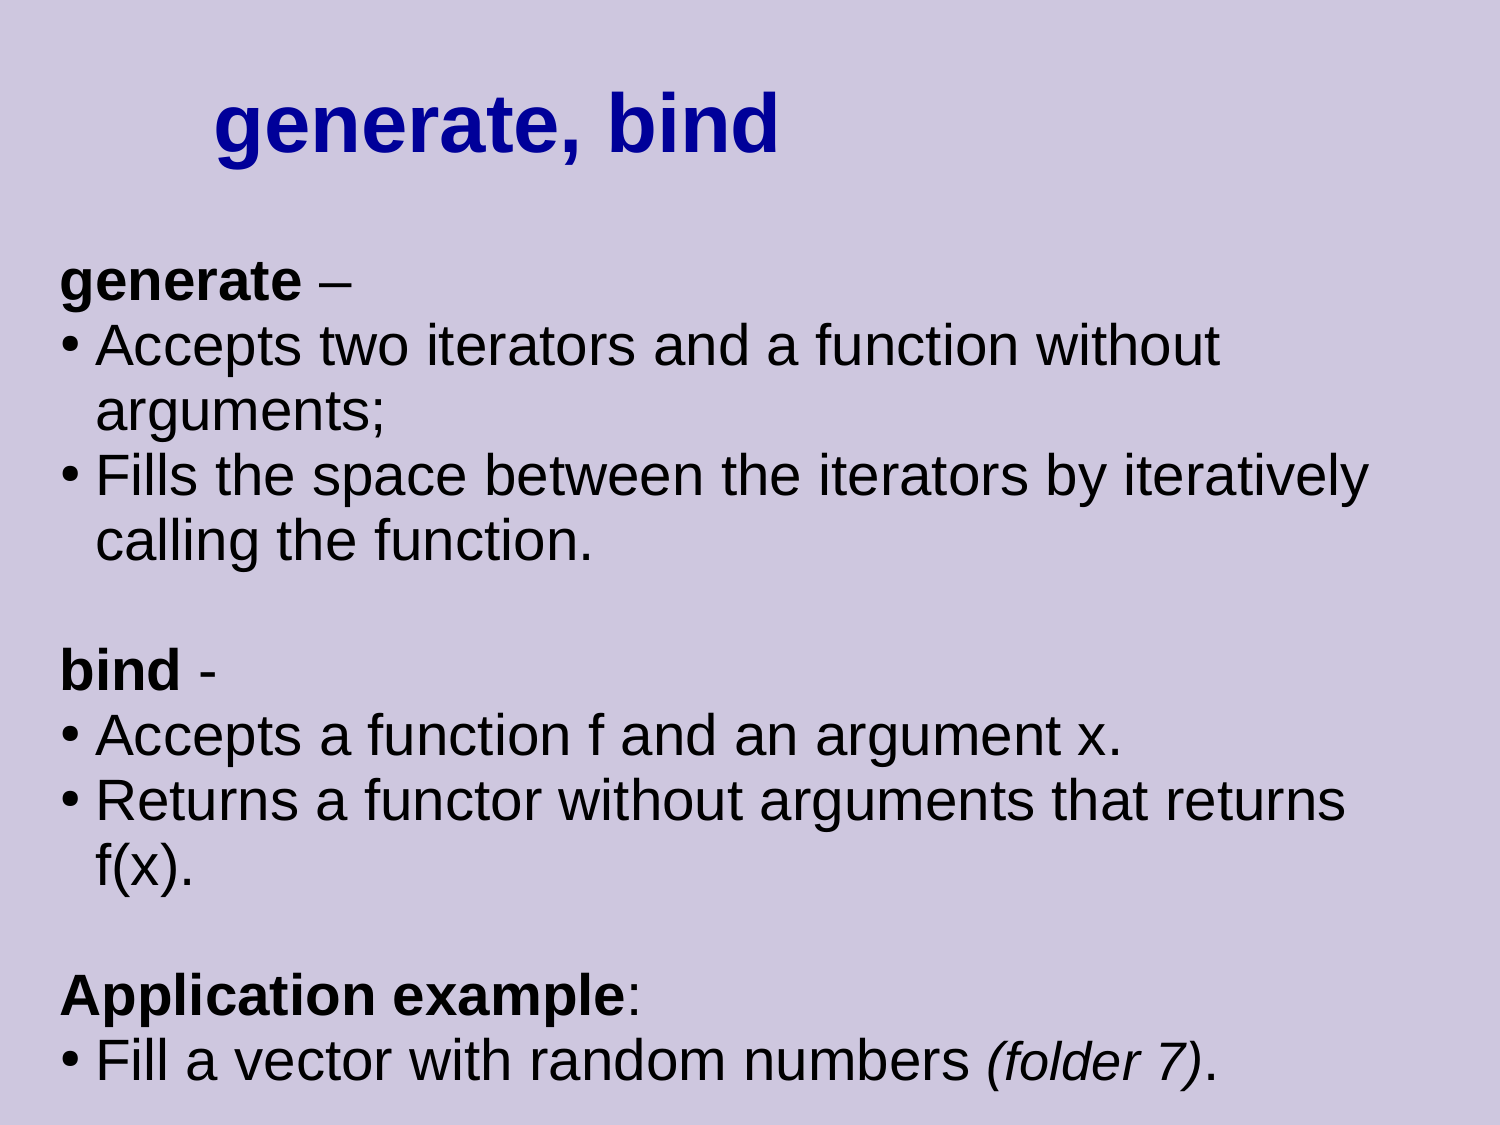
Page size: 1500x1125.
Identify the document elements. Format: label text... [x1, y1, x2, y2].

title generate, bind [198, 17, 1468, 220]
text_box generate – Accepts two iterators and a function without arguments; Fills the space between the iterators by iteratively calling the function. bind - Accepts a function f and an argument x. Returns a functor without arguments that returns f(x). Application example: Fill a vector with random numbers (folder 7). [45, 239, 1456, 1101]
